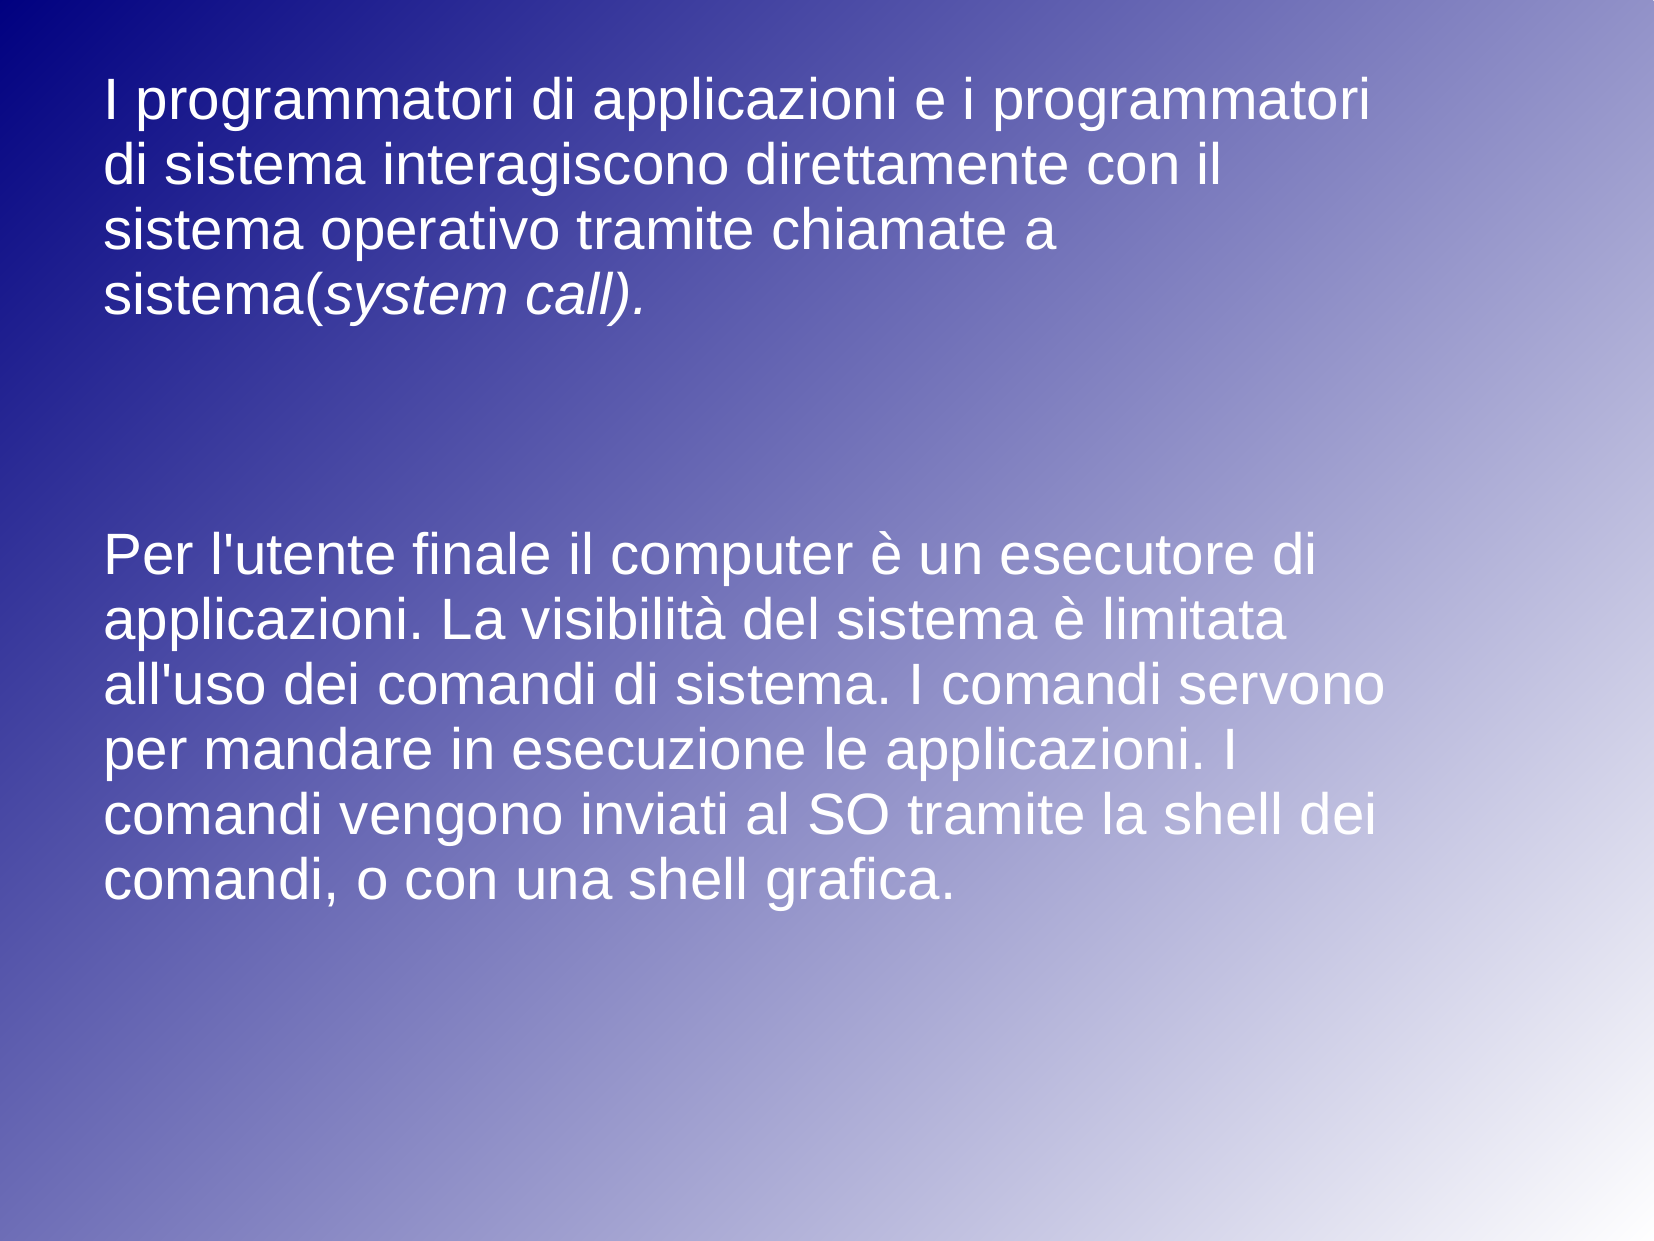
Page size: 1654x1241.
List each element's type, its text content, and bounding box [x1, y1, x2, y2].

text_box I programmatori di applicazioni e i programmatori di sistema interagiscono direttamente con il sistema operativo tramite chiamate a sistema(system call). Per l'utente finale il computer è un esecutore di applicazioni. La visibilità del sistema è limitata all'uso dei comandi di sistema. I comandi servono per mandare in esecuzione le applicazioni. I comandi vengono inviati al SO tramite la shell dei comandi, o con una shell grafica. [88, 59, 1447, 916]
